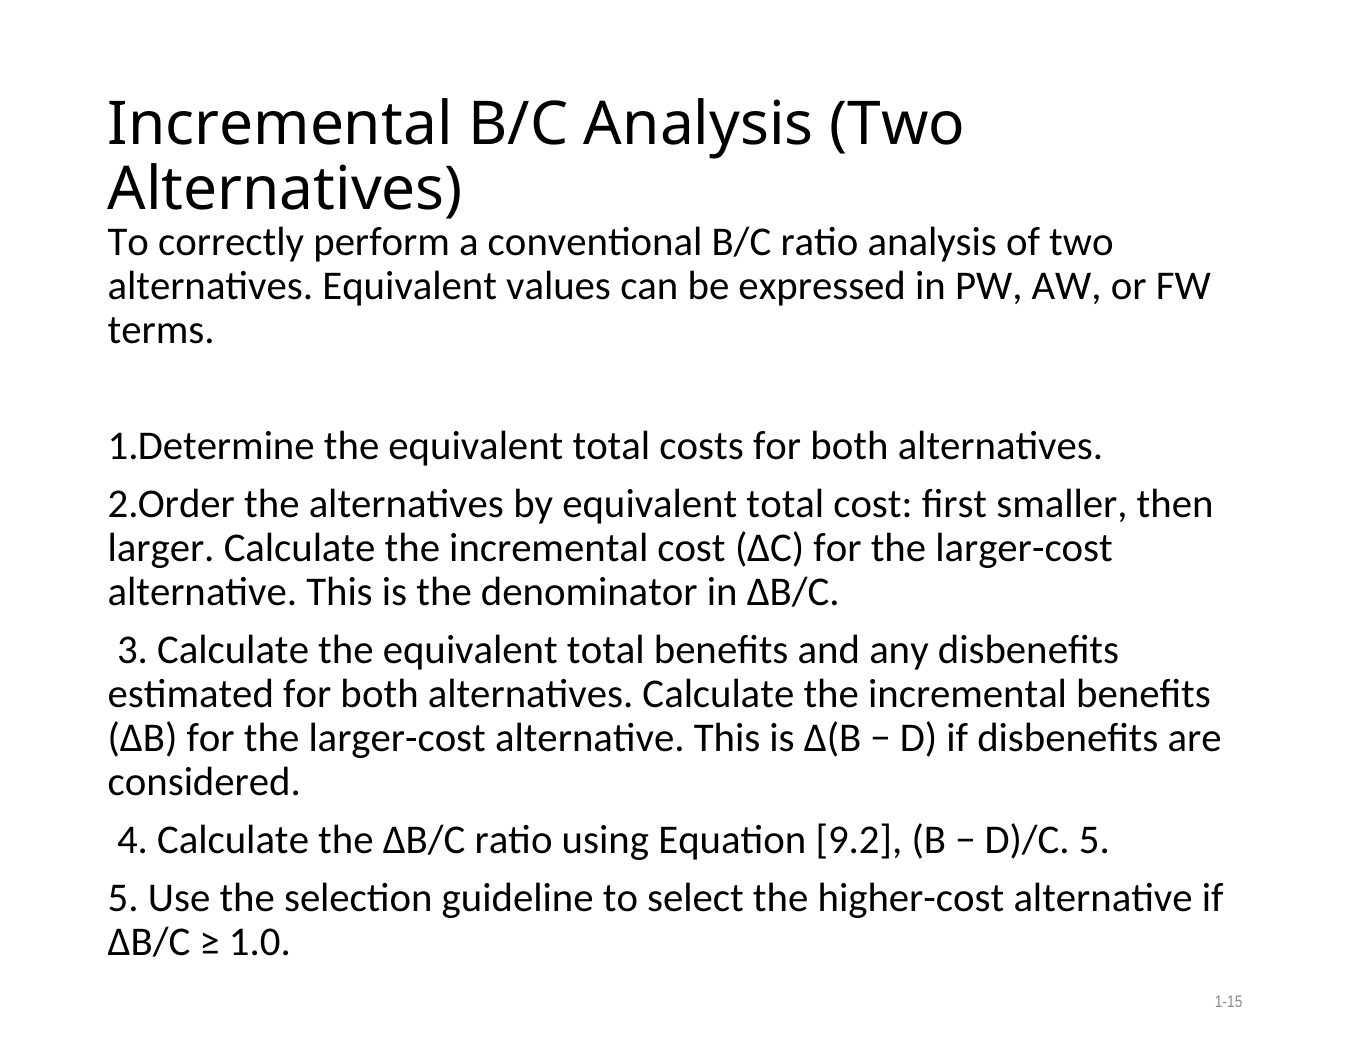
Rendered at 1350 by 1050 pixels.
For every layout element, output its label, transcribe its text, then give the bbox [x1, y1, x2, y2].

title Incremental B/C Analysis (Two Alternatives) [92, 55, 1258, 212]
text_box 1-<number> [953, 973, 1258, 1030]
list To correctly perform a conventional B/C ratio analysis of two alternatives. Equivalent values can be expressed in PW, AW, or FW terms. Determine the equivalent total costs for both alternatives. Order the alternatives by equivalent total cost: first smaller, then larger. Calculate the incremental cost (ΔC) for the larger-cost alternative. This is the denominator in ΔB/C. 3. Calculate the equivalent total benefits and any disbenefits estimated for both alternatives. Calculate the incremental benefits (ΔB) for the larger-cost alternative. This is Δ(B − D) if disbenefits are considered. 4. Calculate the ΔB/C ratio using Equation [9.2], (B − D)/C. 5. 5. Use the selection guideline to select the higher-cost alternative if ΔB/C ≥ 1.0. [92, 212, 1258, 976]
